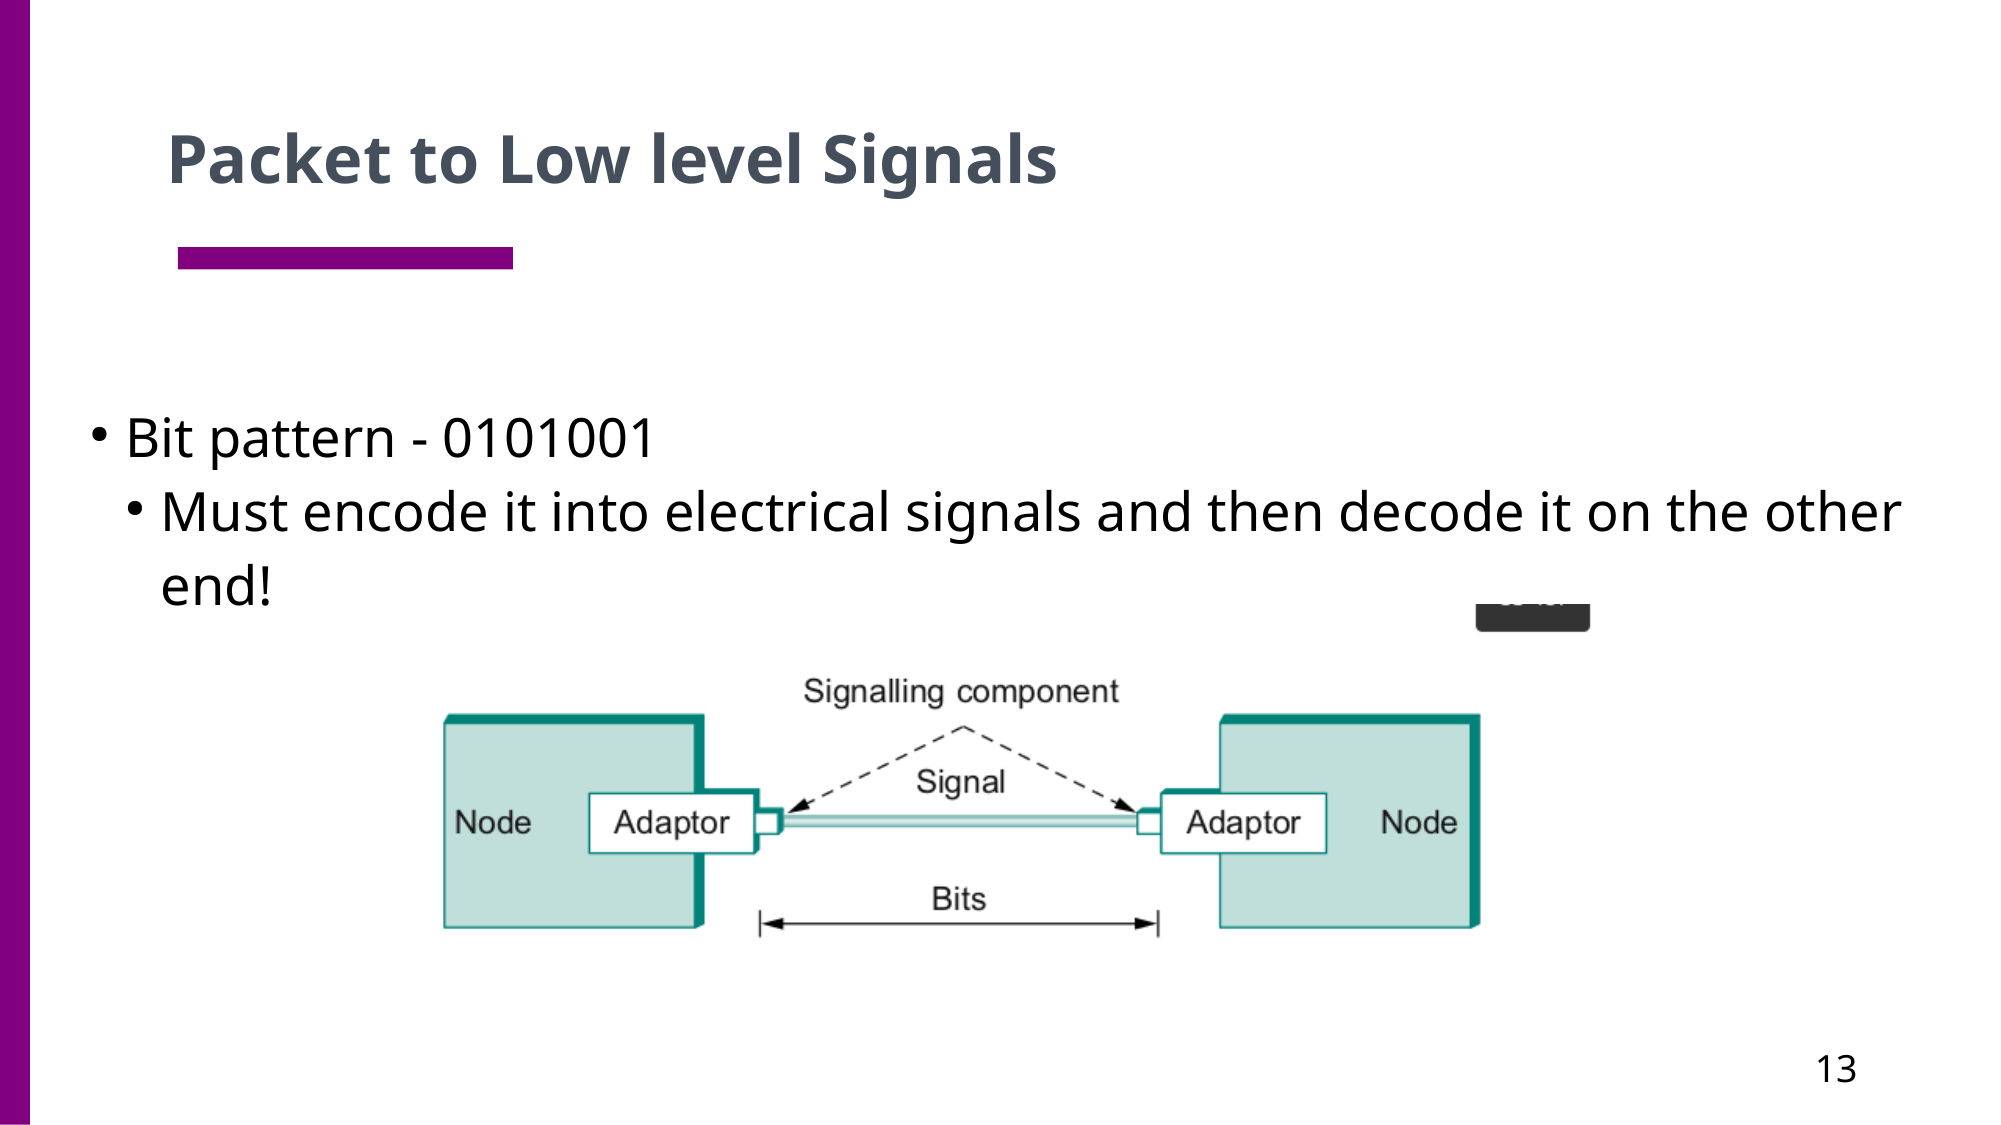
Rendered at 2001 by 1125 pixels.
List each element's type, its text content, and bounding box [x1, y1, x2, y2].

text_box Packet to Low level Signals [151, 0, 1849, 212]
text_box Bit pattern - 0101001 Must encode it into electrical signals and then decode it on the other end! [75, 391, 1935, 737]
picture [345, 604, 1606, 991]
